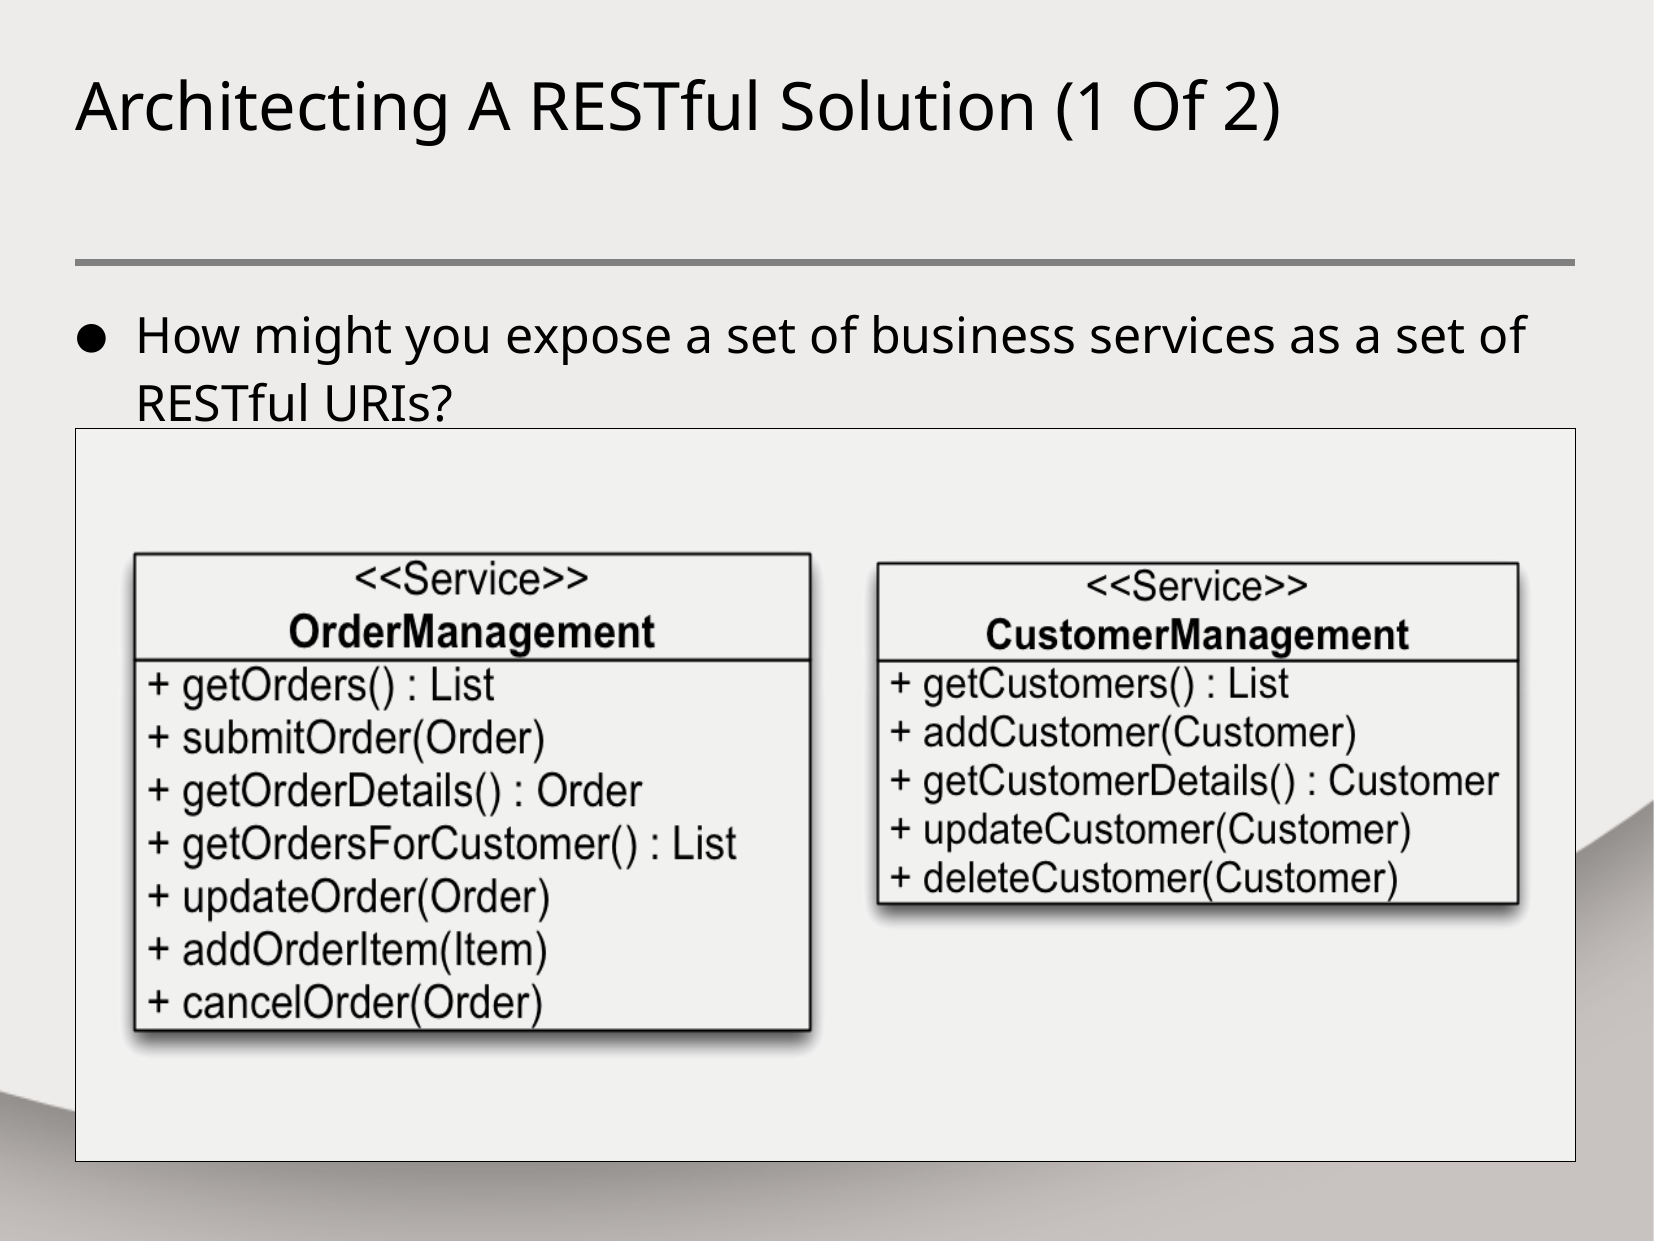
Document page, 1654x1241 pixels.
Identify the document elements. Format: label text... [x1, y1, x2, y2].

picture [0, 0, 1654, 1241]
list How might you expose a set of business services as a set of RESTful URIs? [75, 300, 1576, 428]
title Architecting A RESTful Solution (1 Of 2) [75, 75, 1576, 226]
text_box [75, 428, 1576, 1162]
